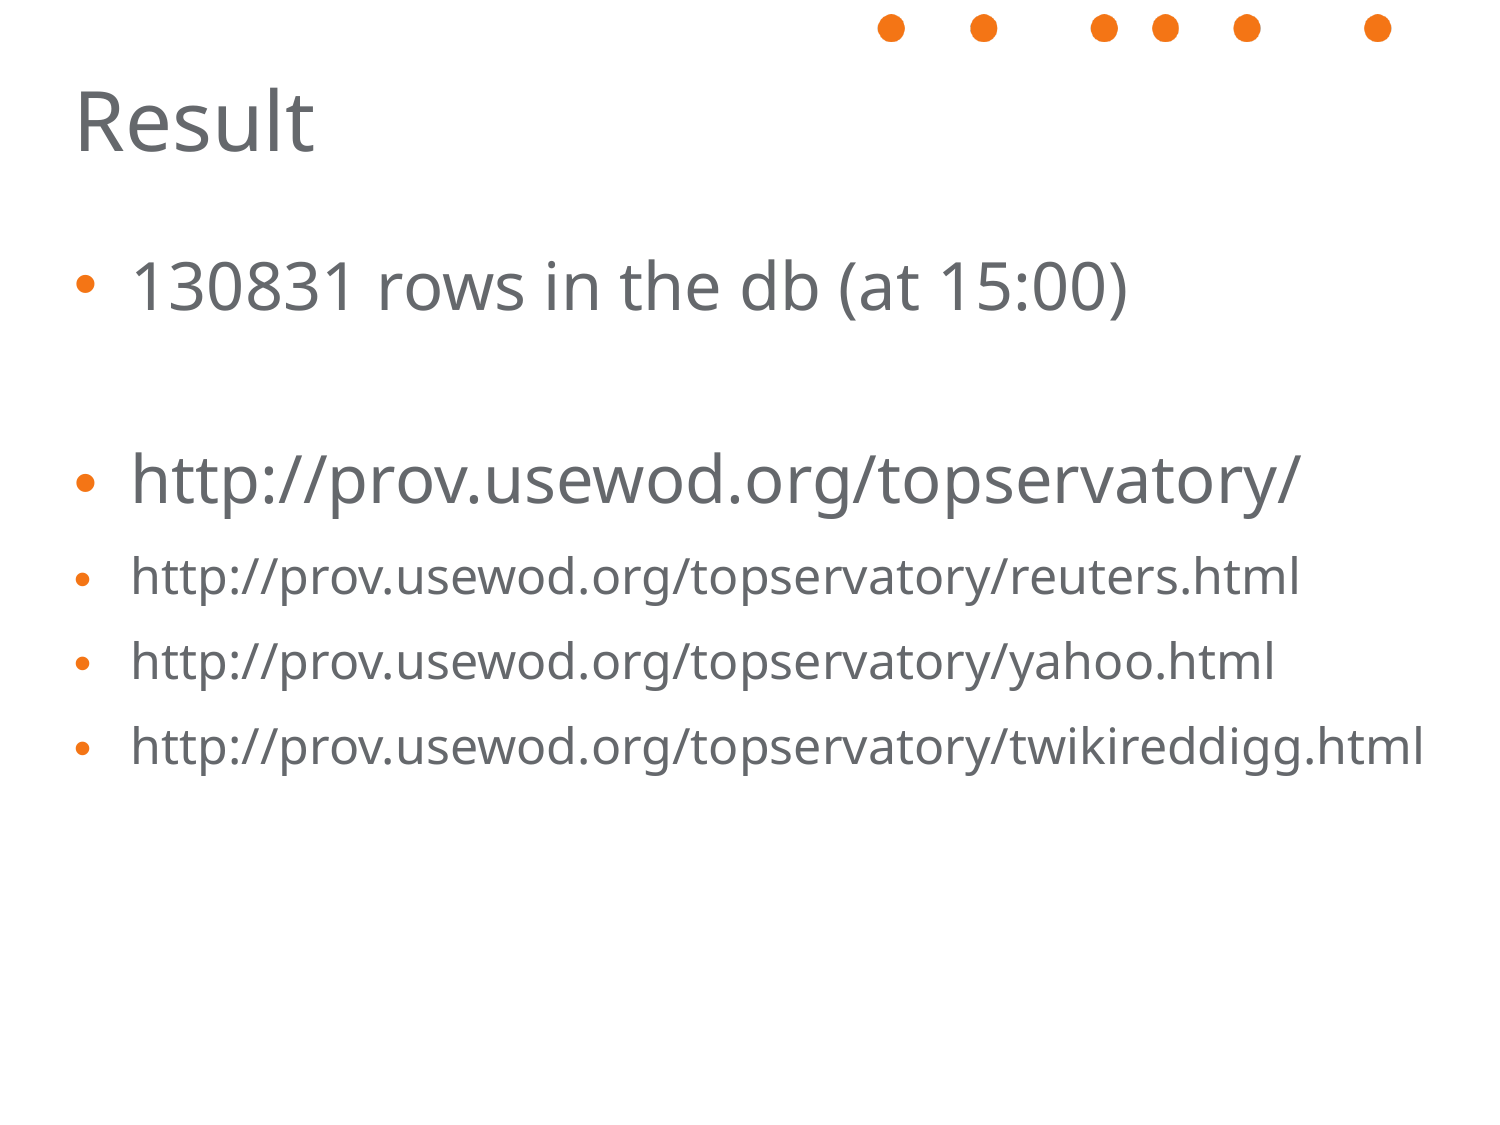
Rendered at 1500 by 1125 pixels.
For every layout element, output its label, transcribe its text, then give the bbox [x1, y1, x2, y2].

list 130831 rows in the db (at 15:00) http://prov.usewod.org/topservatory/ http://prov.usewod.org/topservatory/reuters.html http://prov.usewod.org/topservatory/yahoo.html http://prov.usewod.org/topservatory/twikireddigg.html [59, 236, 1500, 1063]
picture [850, 14, 1441, 42]
title Result [59, 59, 1441, 178]
